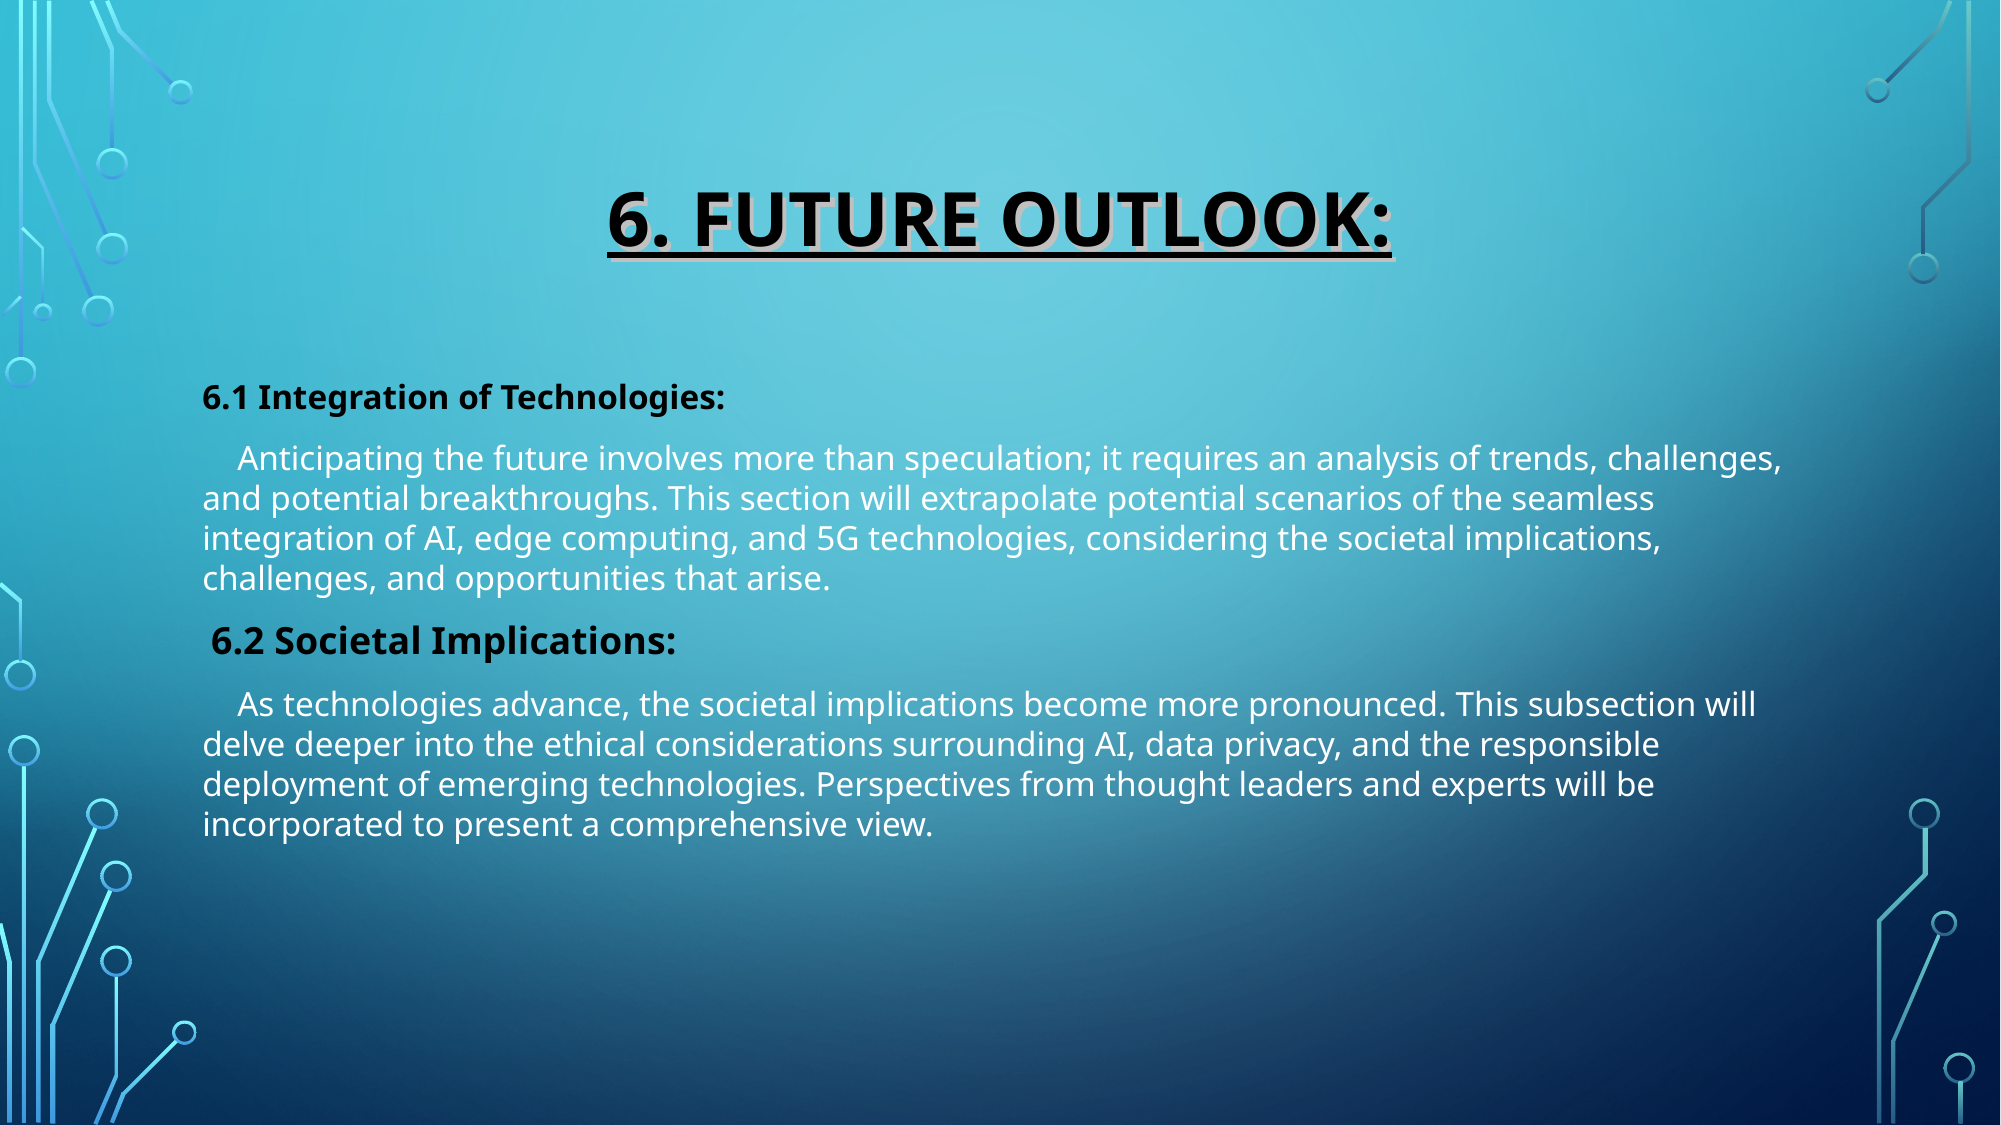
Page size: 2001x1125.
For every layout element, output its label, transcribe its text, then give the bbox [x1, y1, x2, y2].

title 6. Future Outlook: [187, 101, 1813, 344]
list 6.1 Integration of Technologies: Anticipating the future involves more than speculation; it requires an analysis of trends, challenges, and potential breakthroughs. This section will extrapolate potential scenarios of the seamless integration of AI, edge computing, and 5G technologies, considering the societal implications, challenges, and opportunities that arise. 6.2 Societal Implications: As technologies advance, the societal implications become more pronounced. This subsection will delve deeper into the ethical considerations surrounding AI, data privacy, and the responsible deployment of emerging technologies. Perspectives from thought leaders and experts will be incorporated to present a comprehensive view. [187, 369, 1813, 951]
